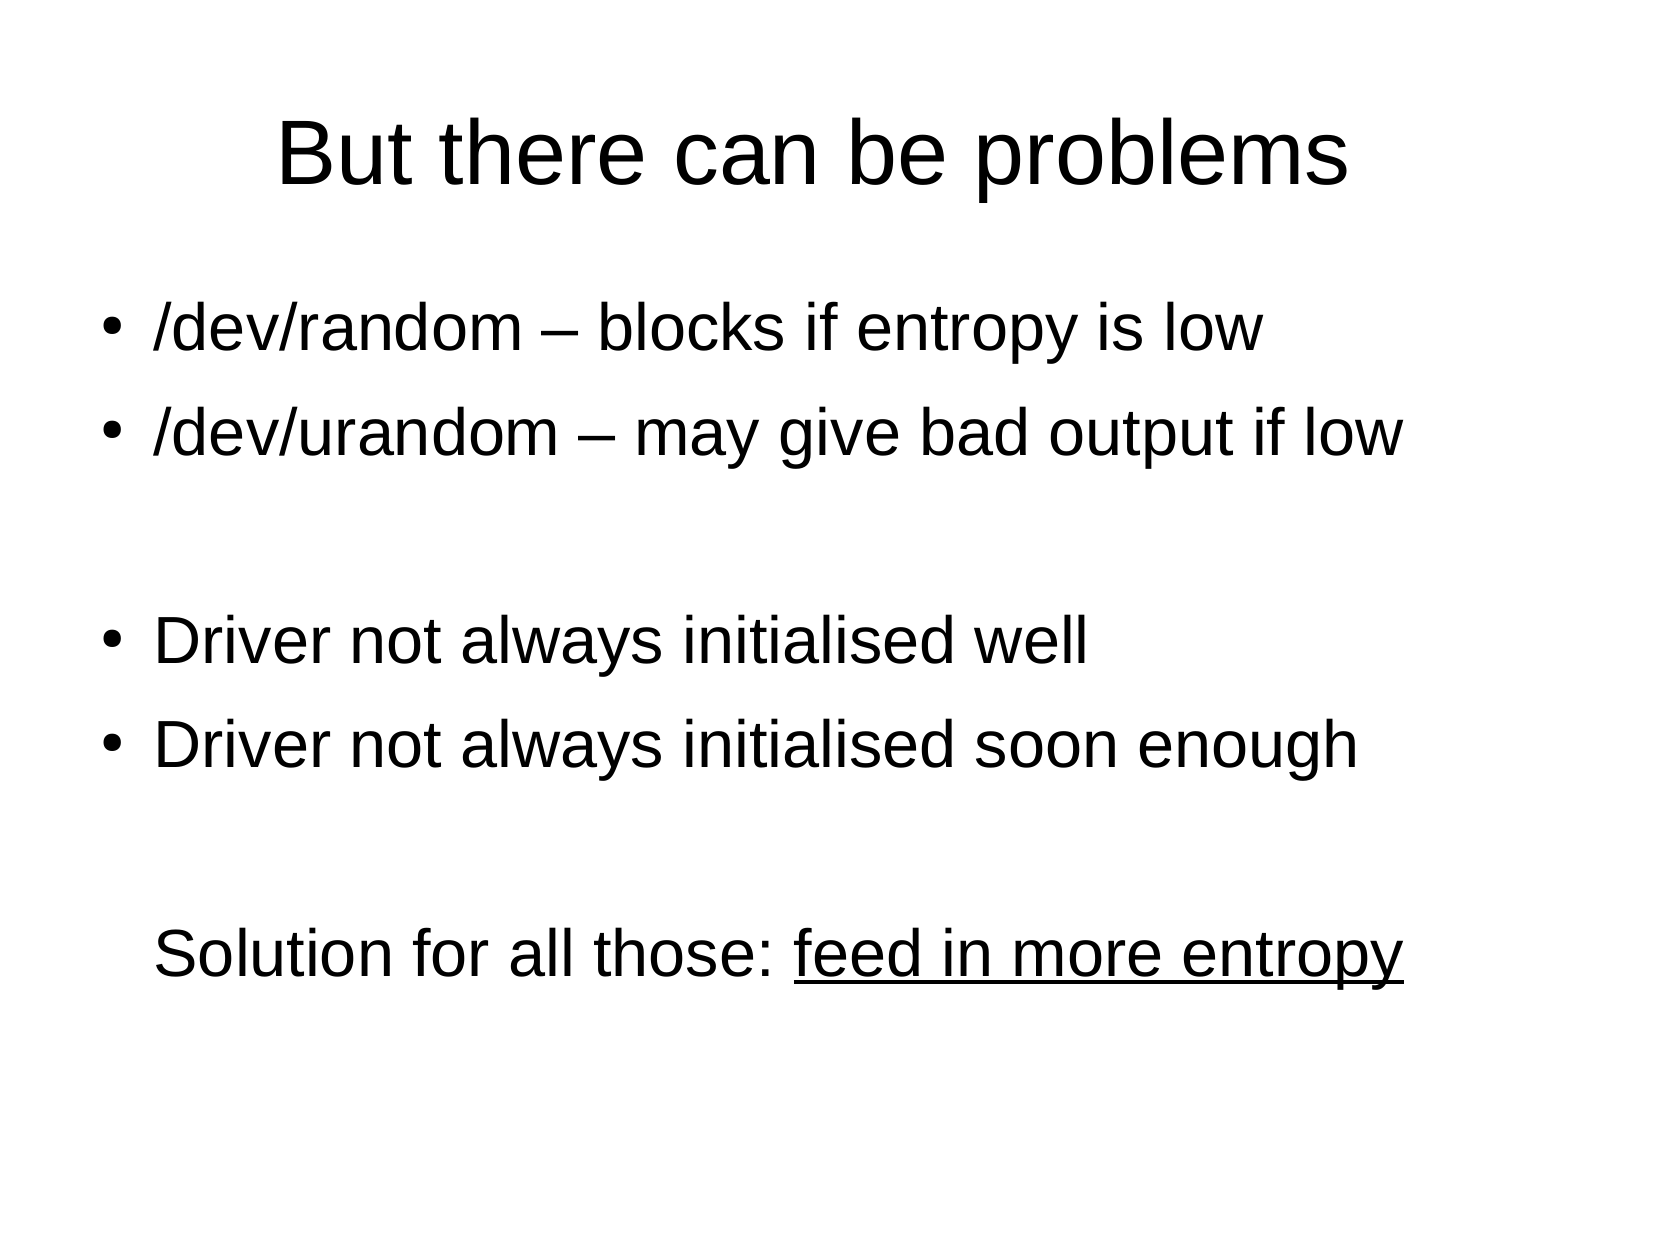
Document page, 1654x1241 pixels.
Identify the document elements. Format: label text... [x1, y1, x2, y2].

title But there can be problems [82, 49, 1571, 257]
list /dev/random – blocks if entropy is low /dev/urandom – may give bad output if low Driver not always initialised well Driver not always initialised soon enough Solution for all those: feed in more entropy [82, 290, 1571, 1010]
